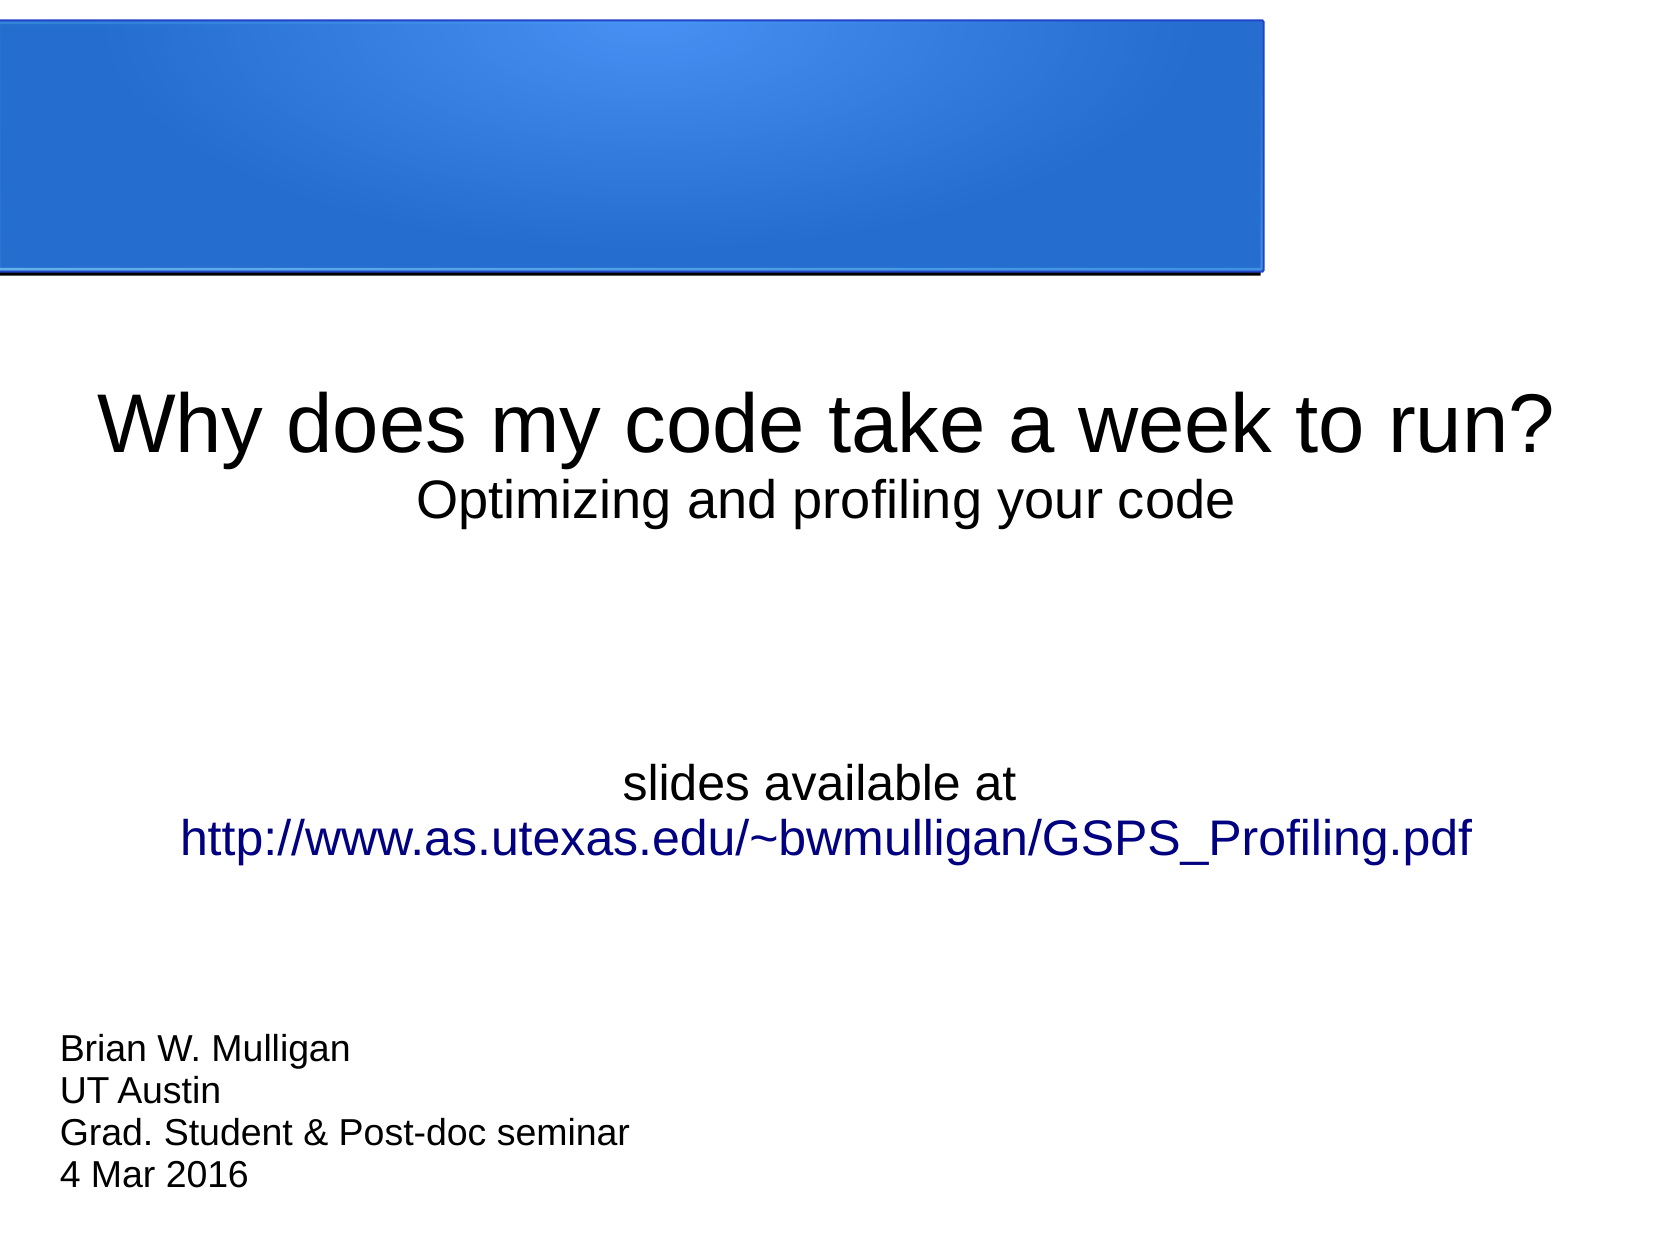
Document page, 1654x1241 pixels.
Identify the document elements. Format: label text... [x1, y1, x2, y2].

text_box Brian W. Mulligan UT Austin Grad. Student & Post-doc seminar 4 Mar 2016 [45, 1020, 646, 1241]
subtitle Why does my code take a week to run? Optimizing and profiling your code slides available at http://www.as.utexas.edu/~bwmulligan/GSPS_Profiling.pdf [82, 299, 1571, 1019]
